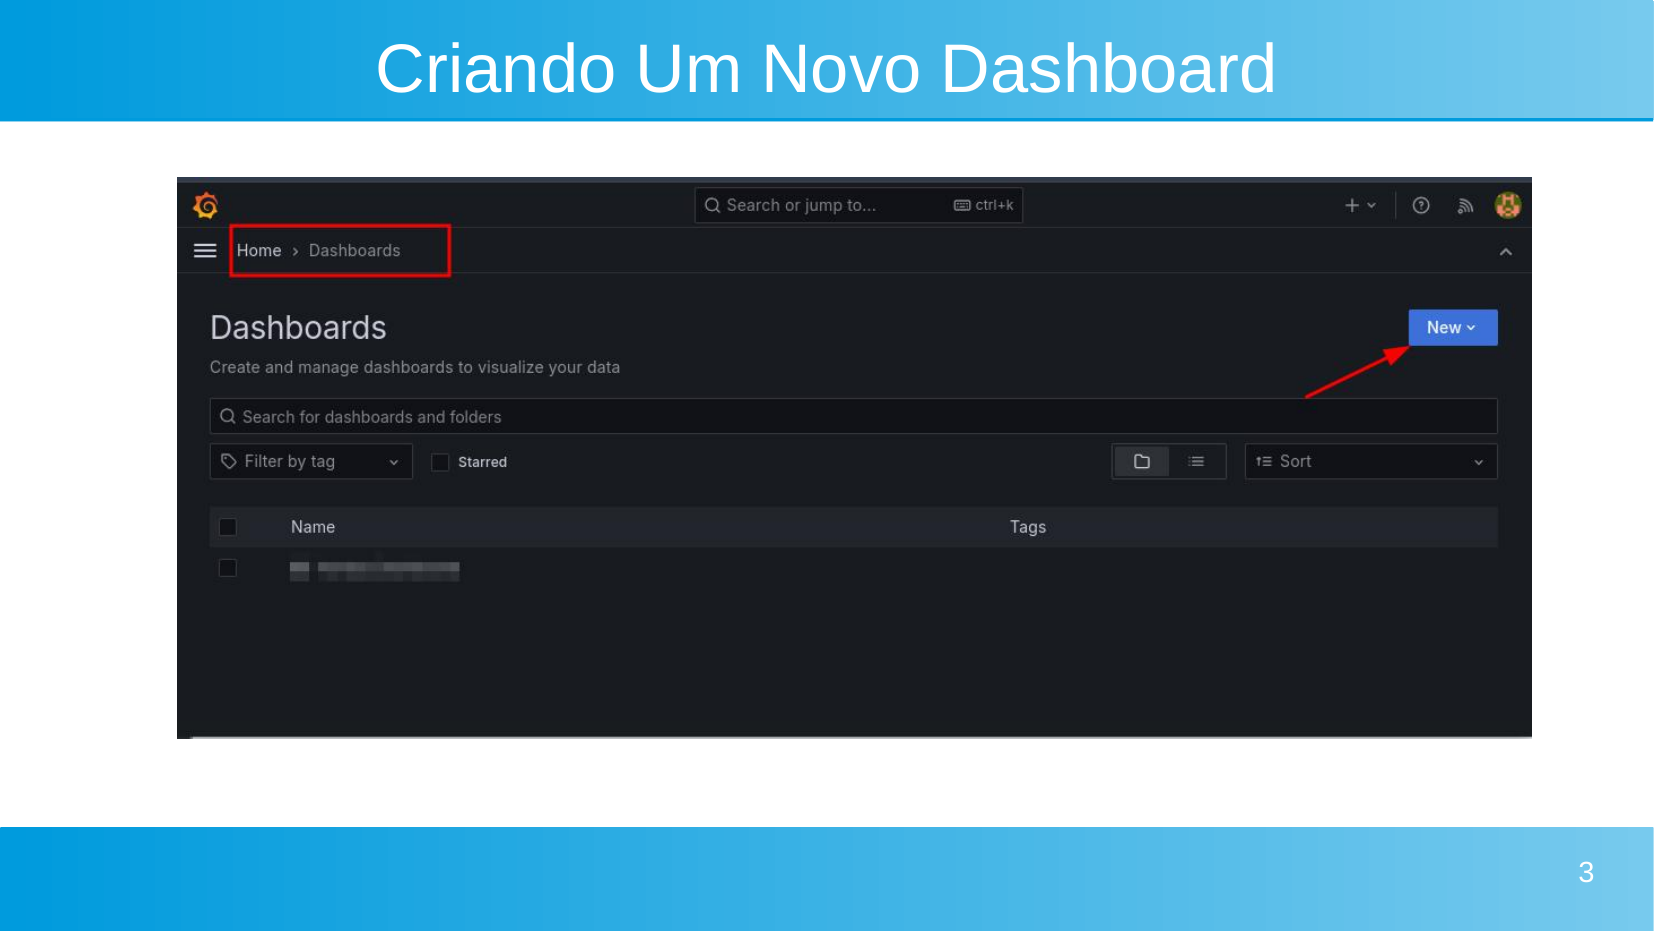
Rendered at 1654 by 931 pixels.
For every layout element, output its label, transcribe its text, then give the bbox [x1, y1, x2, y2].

title Criando Um Novo Dashboard [59, 29, 1595, 108]
picture [177, 177, 1532, 739]
